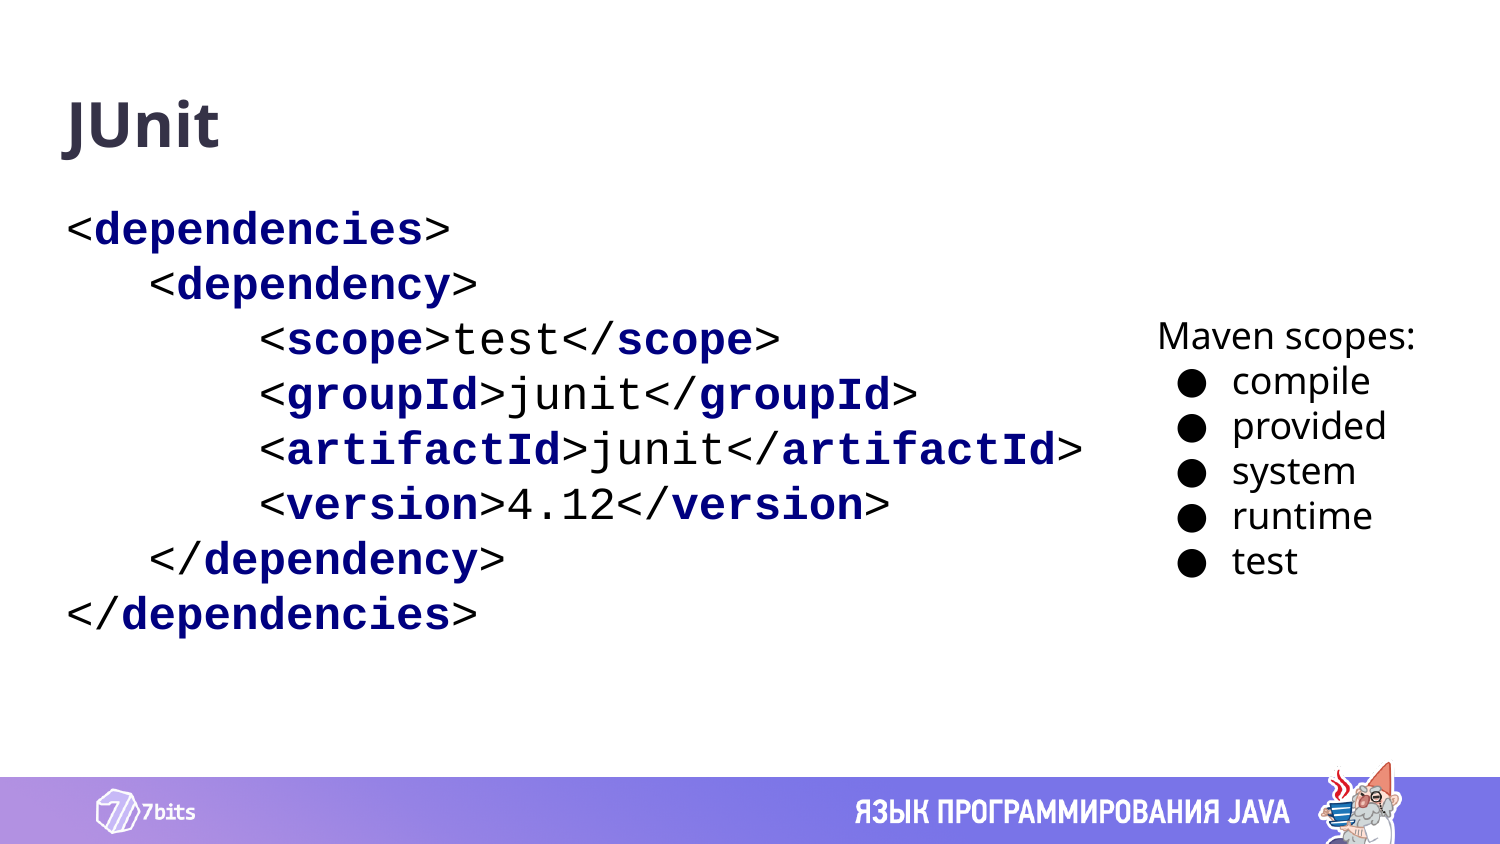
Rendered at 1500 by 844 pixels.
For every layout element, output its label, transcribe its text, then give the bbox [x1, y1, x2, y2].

picture [0, 717, 1500, 844]
title JUnit [51, 69, 1449, 164]
list <dependencies> <dependency> <scope>test</scope> <groupId>junit</groupId> <artifactId>junit</artifactId> <version>4.12</version> </dependency> </dependencies> [51, 184, 1449, 745]
text_box Maven scopes: compile provided system runtime test [1141, 296, 1491, 547]
